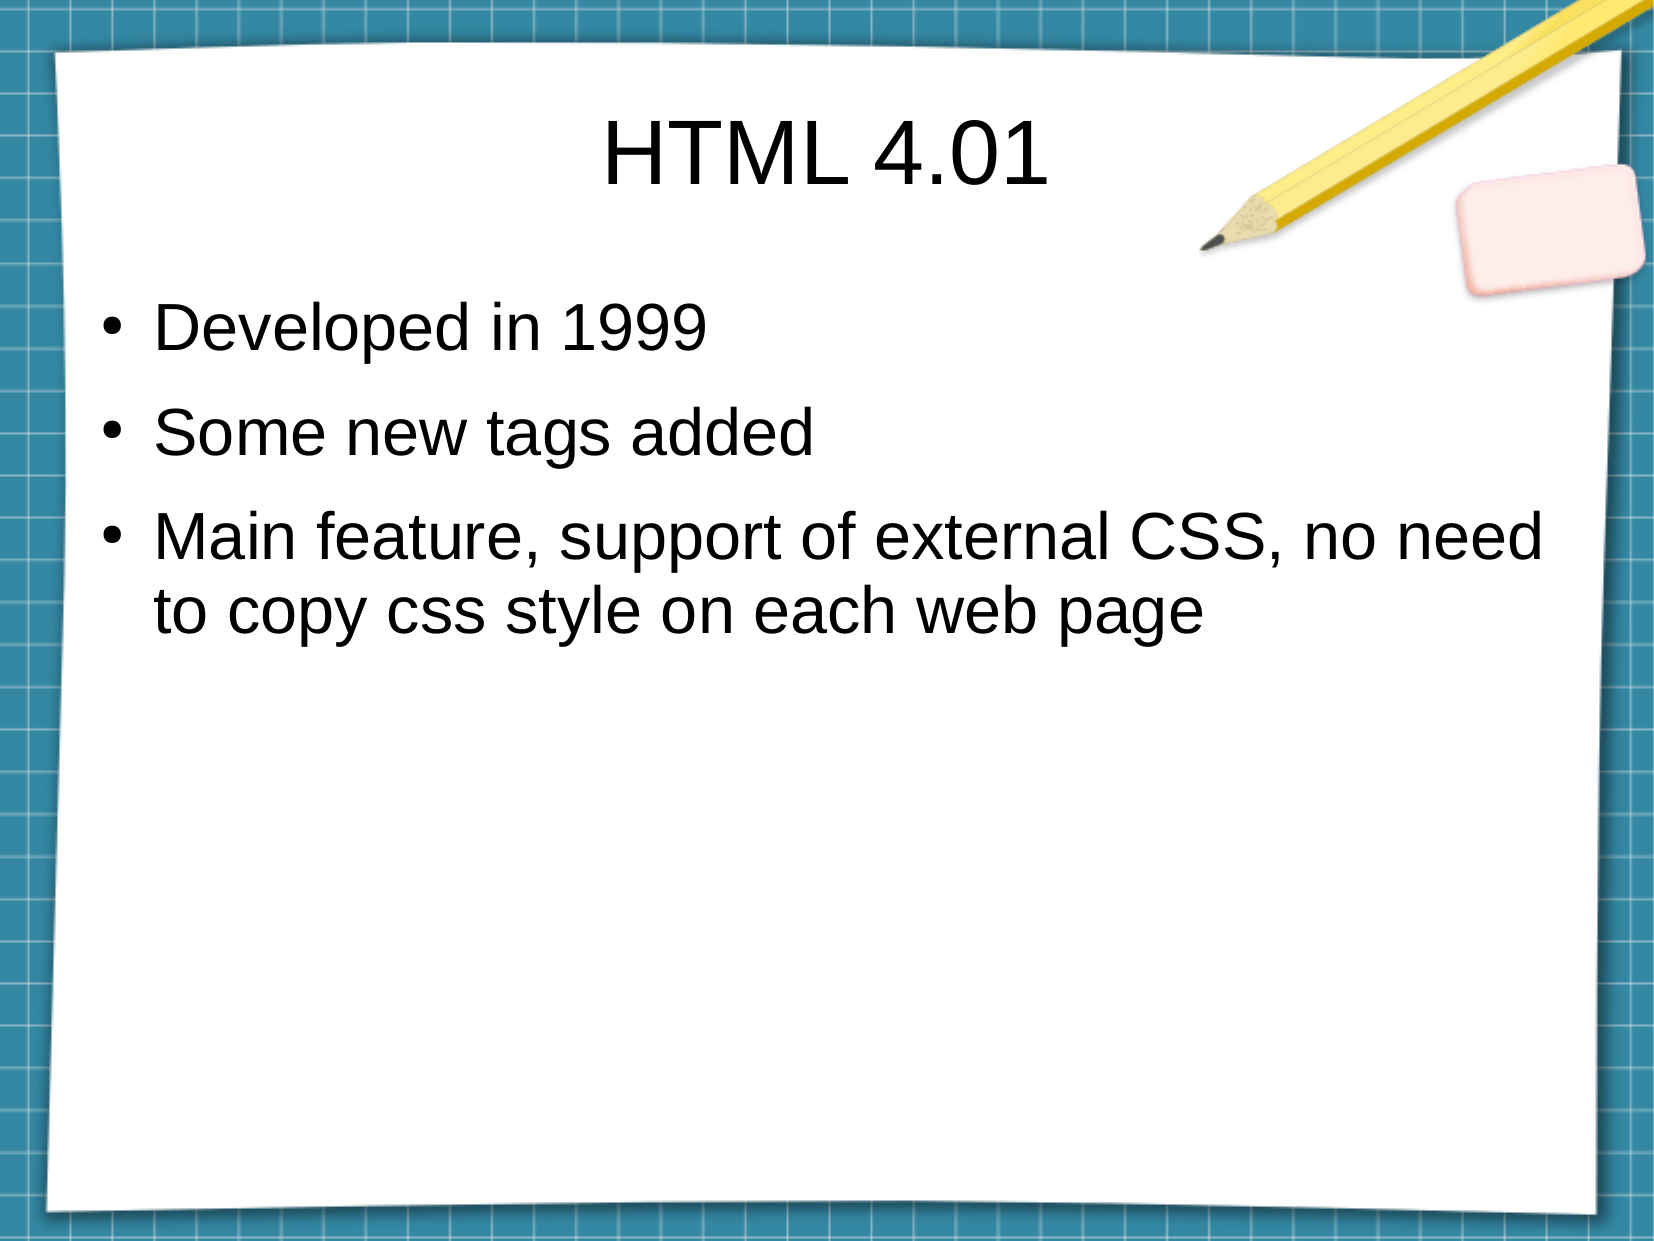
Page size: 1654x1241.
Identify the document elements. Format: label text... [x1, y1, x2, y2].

title HTML 4.01 [82, 49, 1571, 257]
list Developed in 1999 Some new tags added Main feature, support of external CSS, no need to copy css style on each web page [82, 290, 1571, 1010]
picture [0, 0, 1654, 1241]
